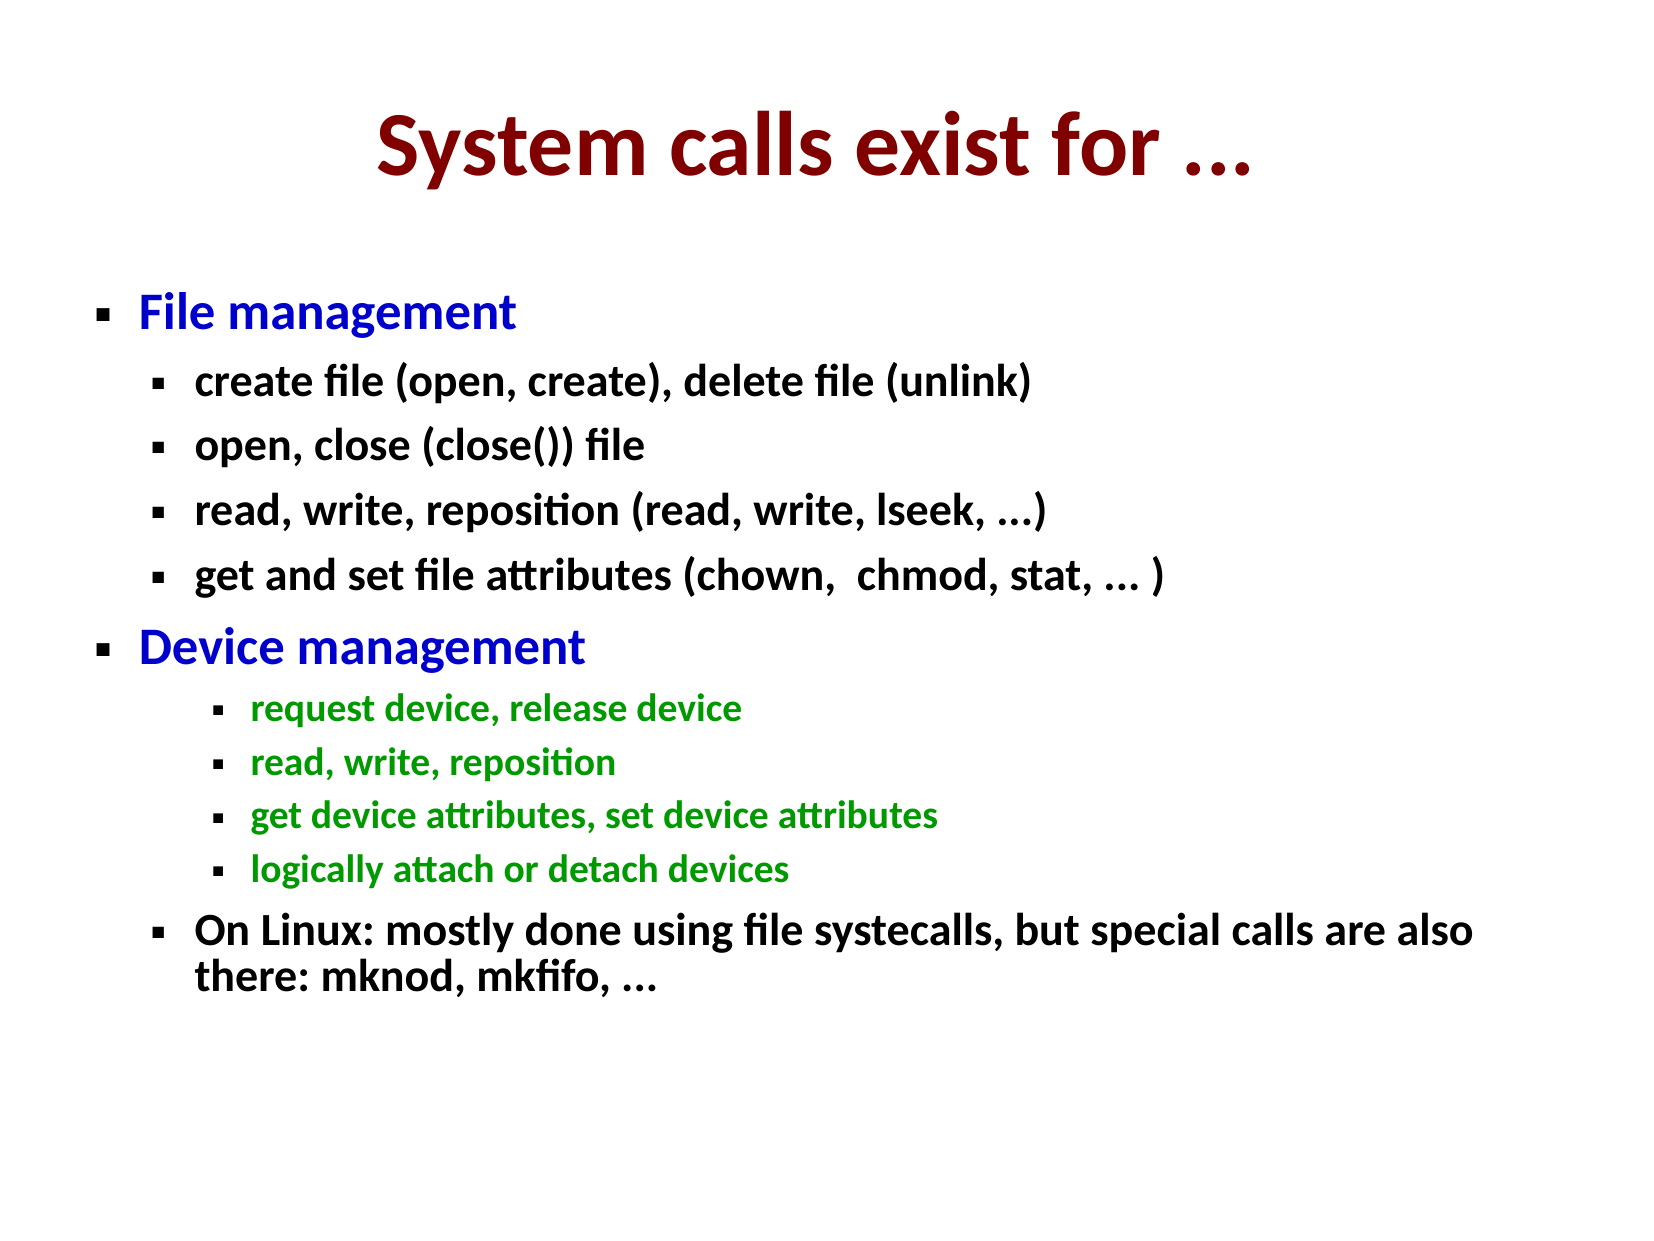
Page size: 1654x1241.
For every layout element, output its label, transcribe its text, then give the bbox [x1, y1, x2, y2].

list File management create file (open, create), delete file (unlink) open, close (close()) file read, write, reposition (read, write, lseek, ...) get and set file attributes (chown, chmod, stat, ... ) Device management request device, release device read, write, reposition get device attributes, set device attributes logically attach or detach devices On Linux: mostly done using file systecalls, but special calls are also there: mknod, mkfifo, ... [82, 290, 1571, 1010]
title System calls exist for ... [82, 49, 1571, 257]
